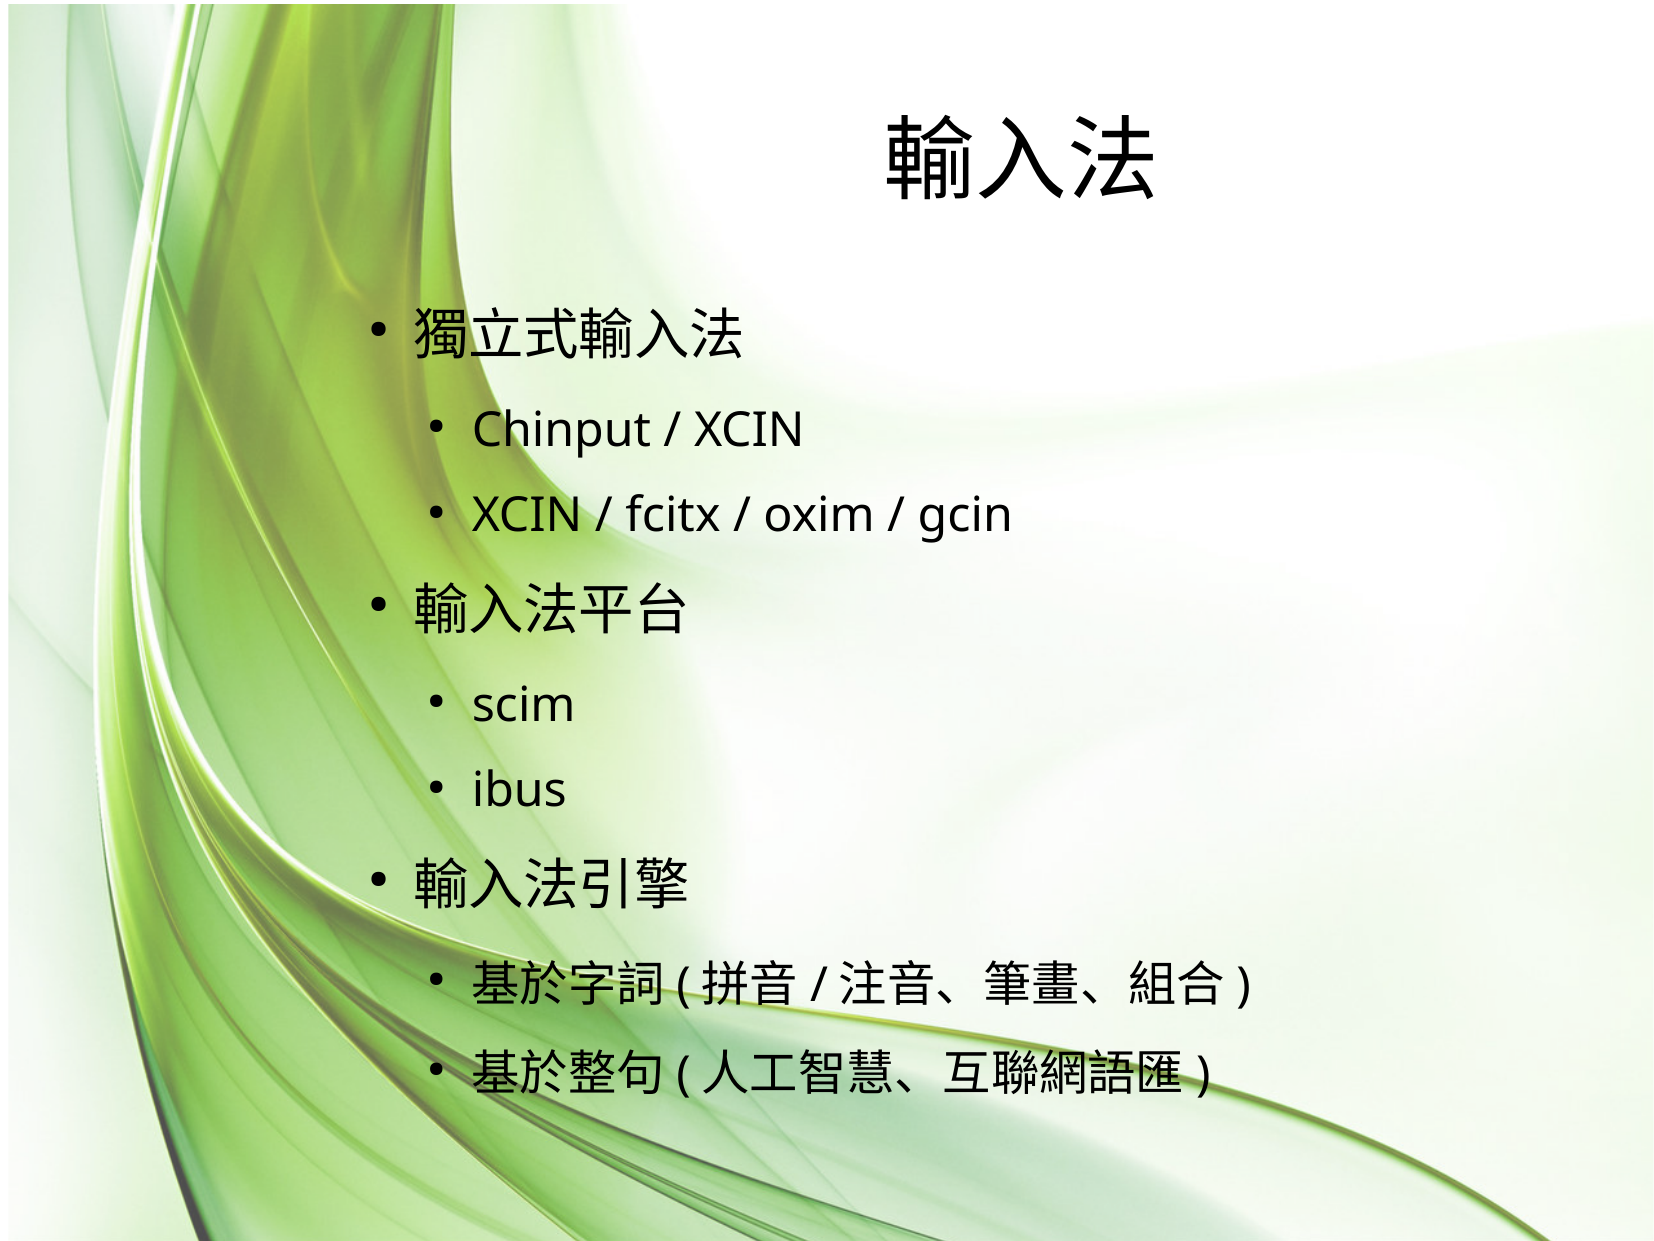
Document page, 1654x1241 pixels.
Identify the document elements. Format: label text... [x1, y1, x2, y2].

list 獨立式輸入法 Chinput / XCIN XCIN / fcitx / oxim / gcin 輸入法平台 scim ibus 輸入法引擎 基於字詞(拼音/注音、筆畫、組合) 基於整句(人工智慧、互聯網語匯) [354, 290, 1571, 1109]
title 輸入法 [472, 56, 1571, 250]
